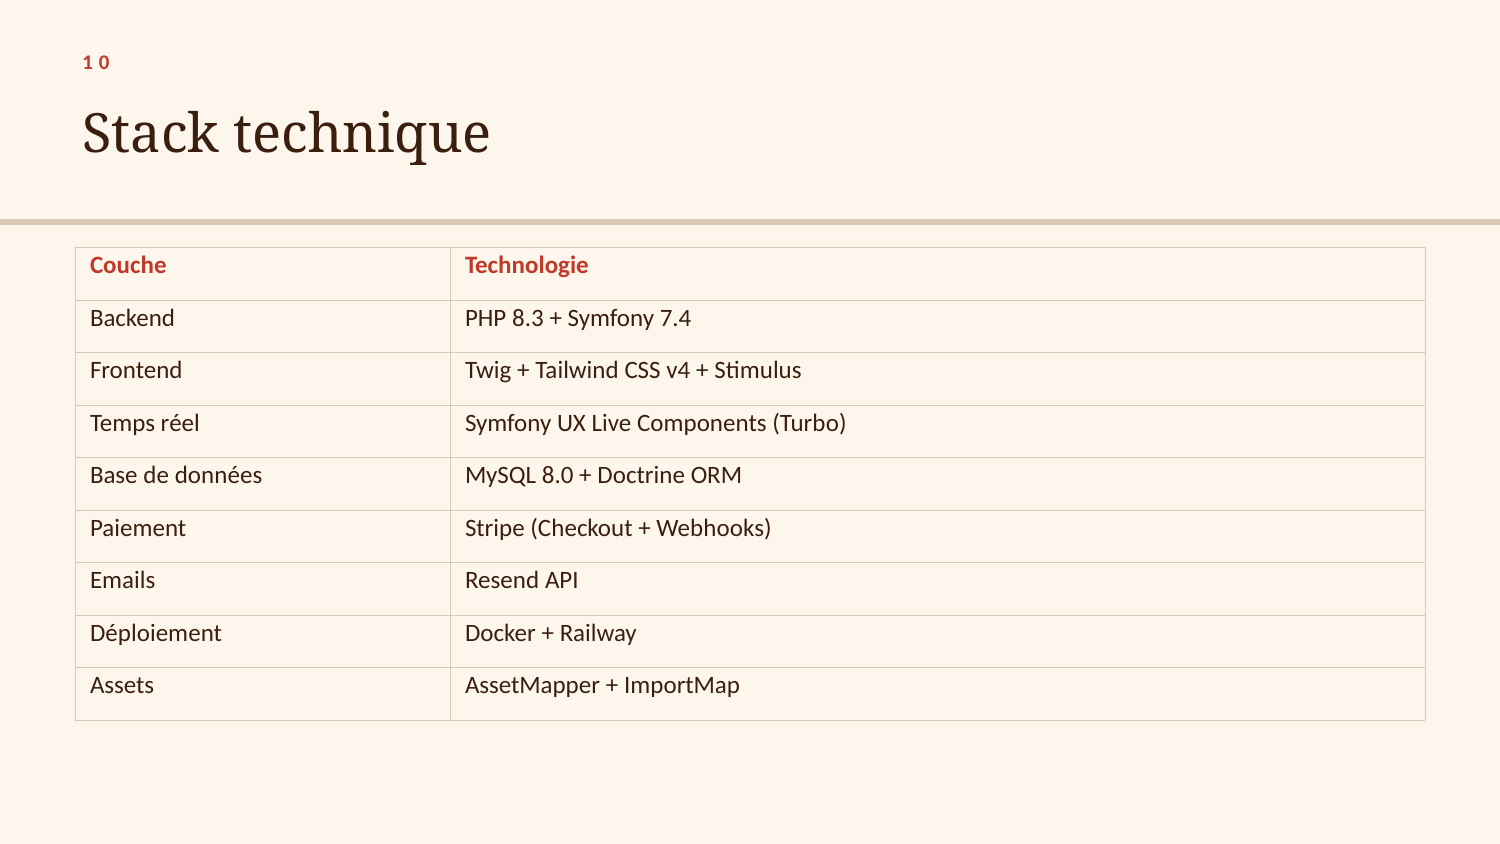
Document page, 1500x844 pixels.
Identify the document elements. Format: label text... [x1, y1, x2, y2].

table_cell Symfony UX Live Components (Turbo) [451, 406, 1425, 457]
text_box 10 [67, 41, 218, 80]
table_cell Base de données [76, 458, 450, 510]
table_cell Resend API [451, 563, 1425, 615]
table_cell PHP 8.3 + Symfony 7.4 [451, 301, 1425, 352]
table_cell Twig + Tailwind CSS v4 + Stimulus [451, 353, 1425, 405]
table_cell Emails [76, 563, 450, 615]
table_cell MySQL 8.0 + Doctrine ORM [451, 458, 1425, 510]
table_cell Paiement [76, 511, 450, 562]
table_cell Backend [76, 301, 450, 352]
table_header Couche [76, 248, 450, 300]
table_cell Stripe (Checkout + Webhooks) [451, 511, 1425, 562]
text_box [0, 0, 1500, 225]
table_cell Déploiement [76, 616, 450, 667]
table_cell Temps réel [76, 406, 450, 457]
text_box Stack technique [67, 82, 1433, 180]
table_header Technologie [451, 248, 1425, 300]
table_cell Docker + Railway [451, 616, 1425, 667]
table_cell Assets [76, 668, 450, 720]
table_cell Frontend [76, 353, 450, 405]
table_cell AssetMapper + ImportMap [451, 668, 1425, 720]
